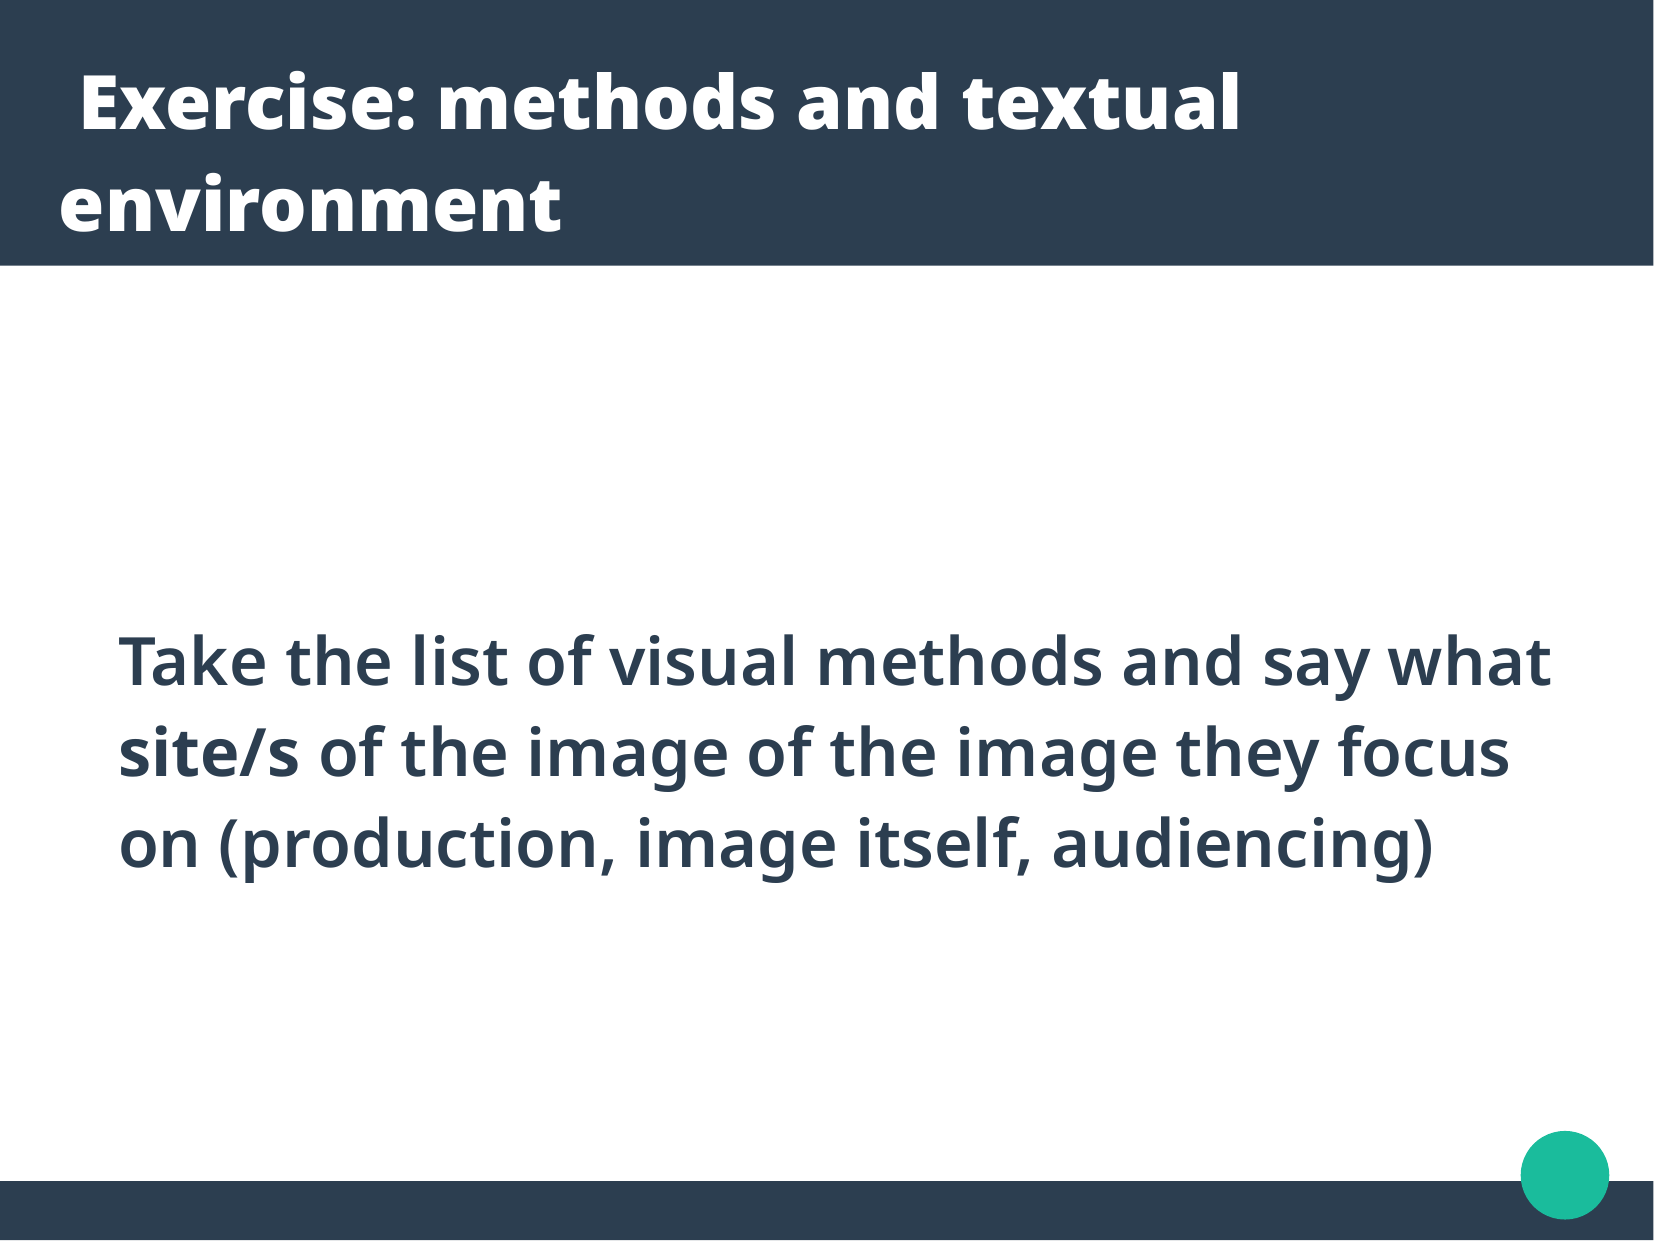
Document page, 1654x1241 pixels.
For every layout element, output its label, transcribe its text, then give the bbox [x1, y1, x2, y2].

title Exercise: methods and textual environment [59, 49, 1595, 207]
list Take the list of visual methods and say what site/s of the image of the image they focus on (production, image itself, audiencing) [118, 614, 1607, 1241]
